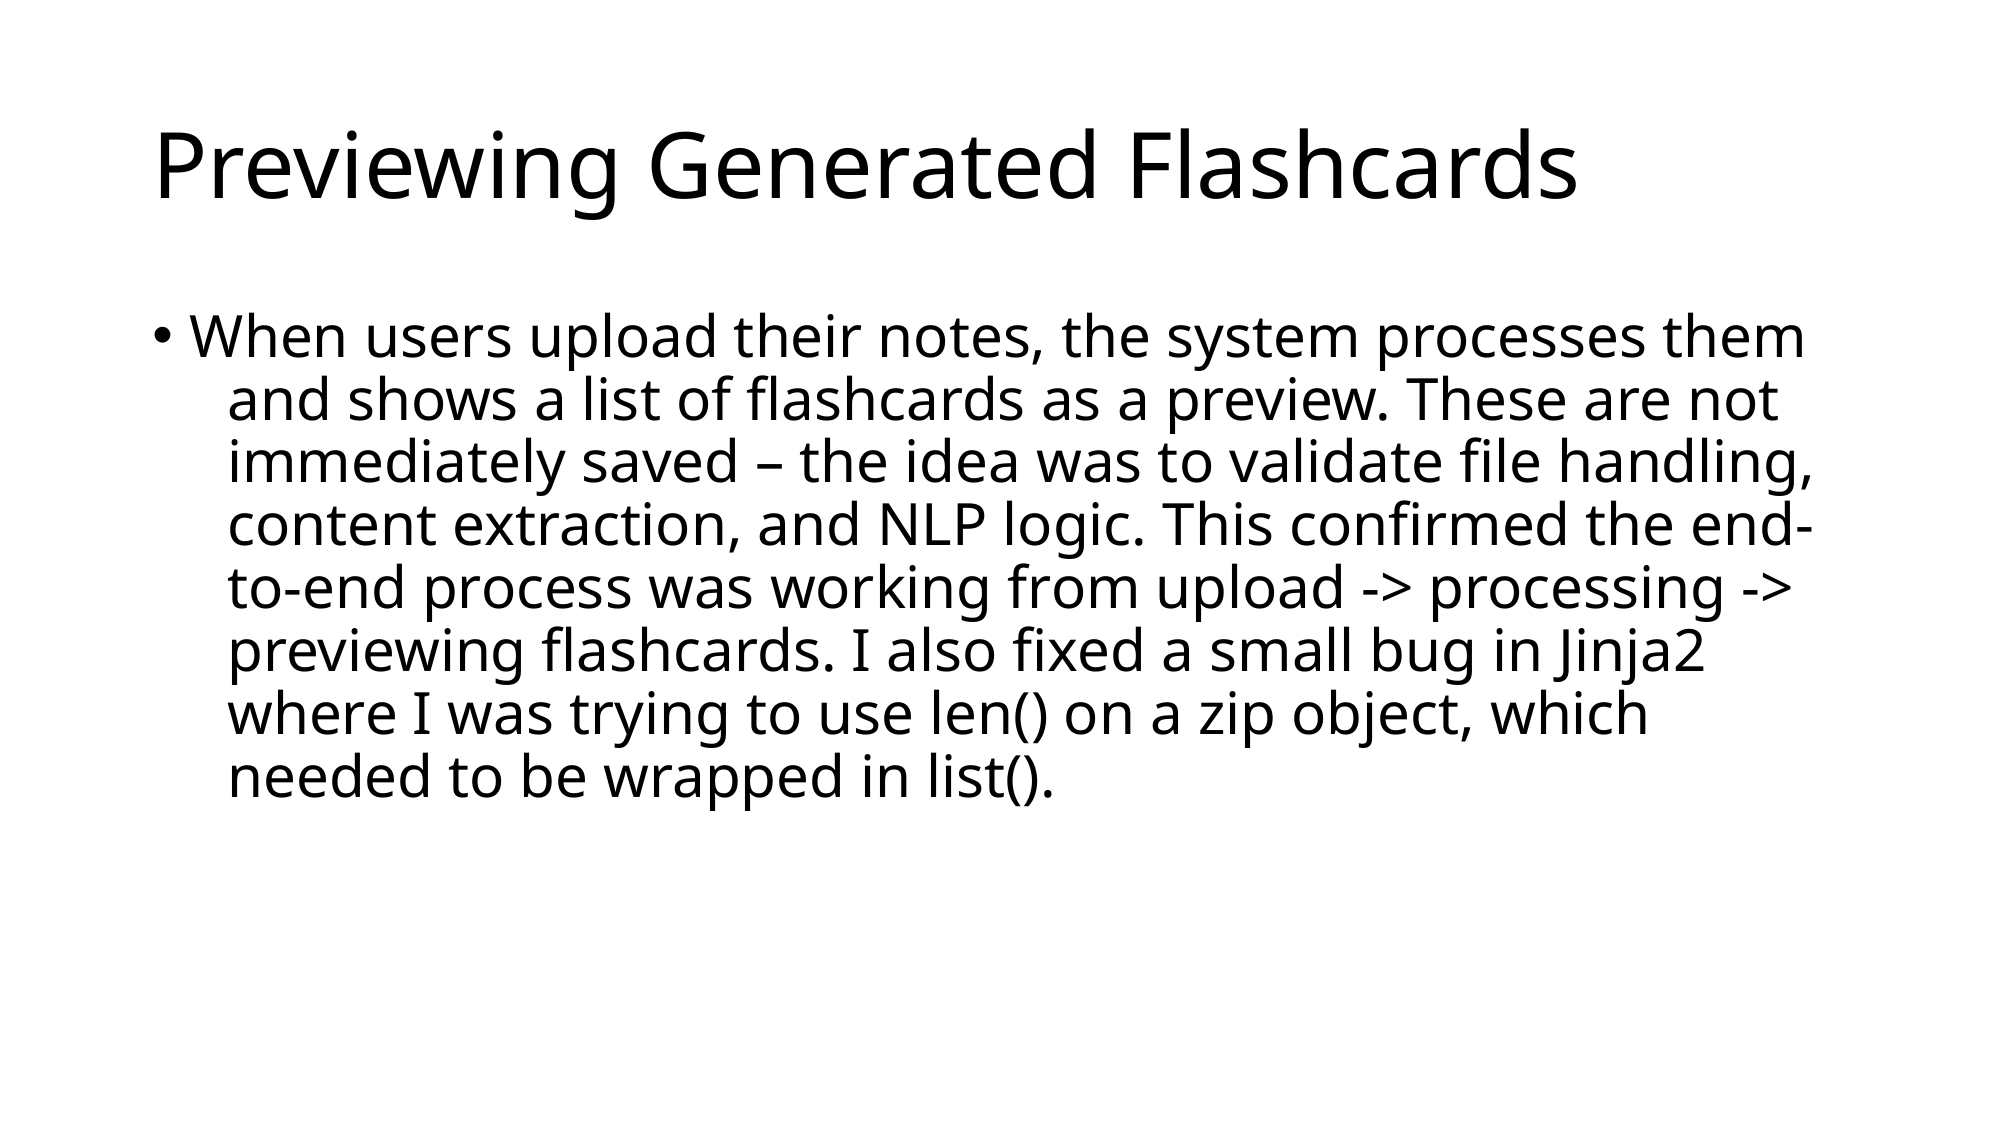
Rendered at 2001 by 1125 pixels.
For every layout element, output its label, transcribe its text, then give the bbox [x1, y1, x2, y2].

title Previewing Generated Flashcards [137, 59, 1863, 278]
list When users upload their notes, the system processes them and shows a list of flashcards as a preview. These are not immediately saved – the idea was to validate file handling, content extraction, and NLP logic. This confirmed the end-to-end process was working from upload -> processing -> previewing flashcards. I also fixed a small bug in Jinja2 where I was trying to use len() on a zip object, which needed to be wrapped in list(). [137, 299, 1863, 1014]
